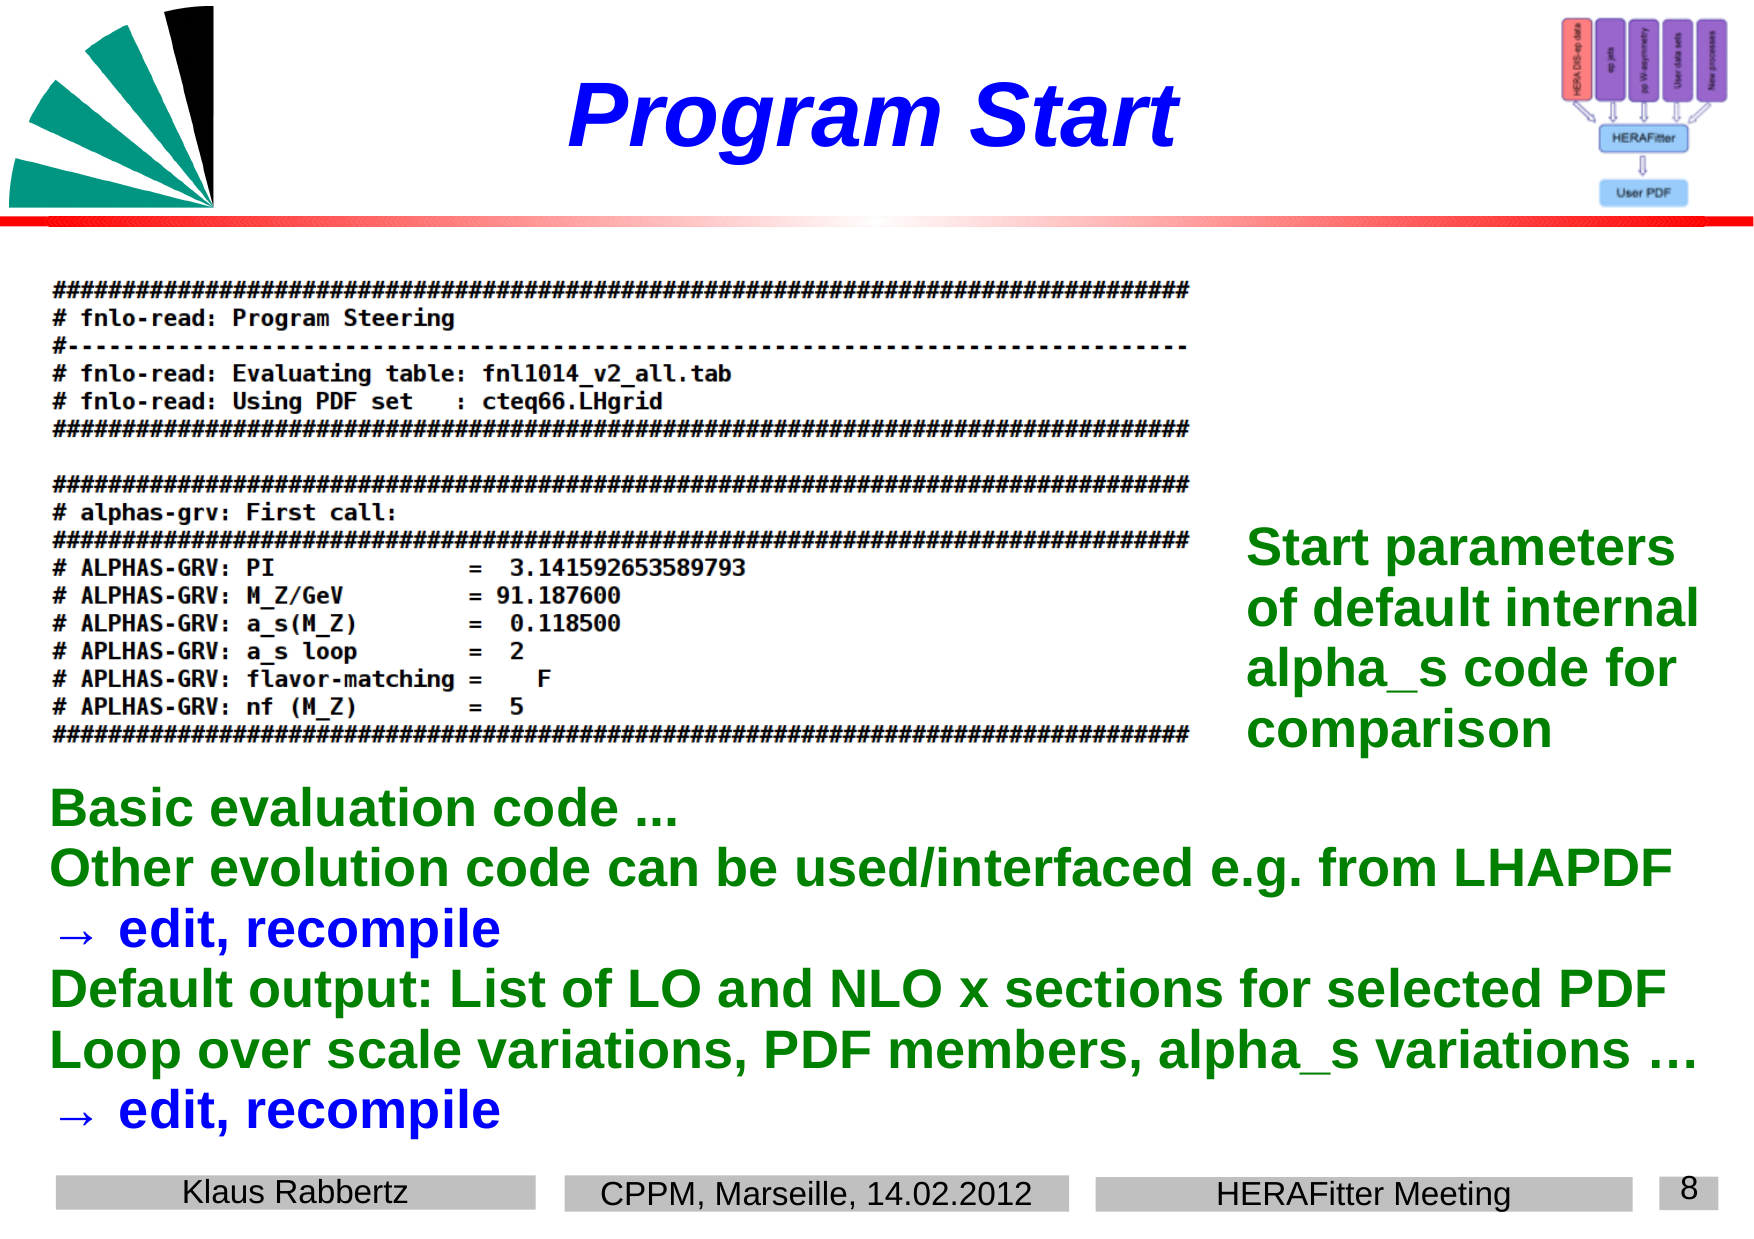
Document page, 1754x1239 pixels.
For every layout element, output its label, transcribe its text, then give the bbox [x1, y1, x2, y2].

text_box Basic evaluation code ... Other evolution code can be used/interfaced e.g. from LHAPDF → edit, recompile Default output: List of LO and NLO x sections for selected PDF Loop over scale variations, PDF members, alpha_s variations … → edit, recompile [37, 771, 1716, 1147]
text_box Start parameters of default internal alpha_s code for comparison [1234, 510, 1714, 765]
picture [9, 6, 214, 210]
picture [1552, 15, 1736, 211]
picture [48, 274, 1201, 753]
title Program Start [220, 22, 1525, 207]
